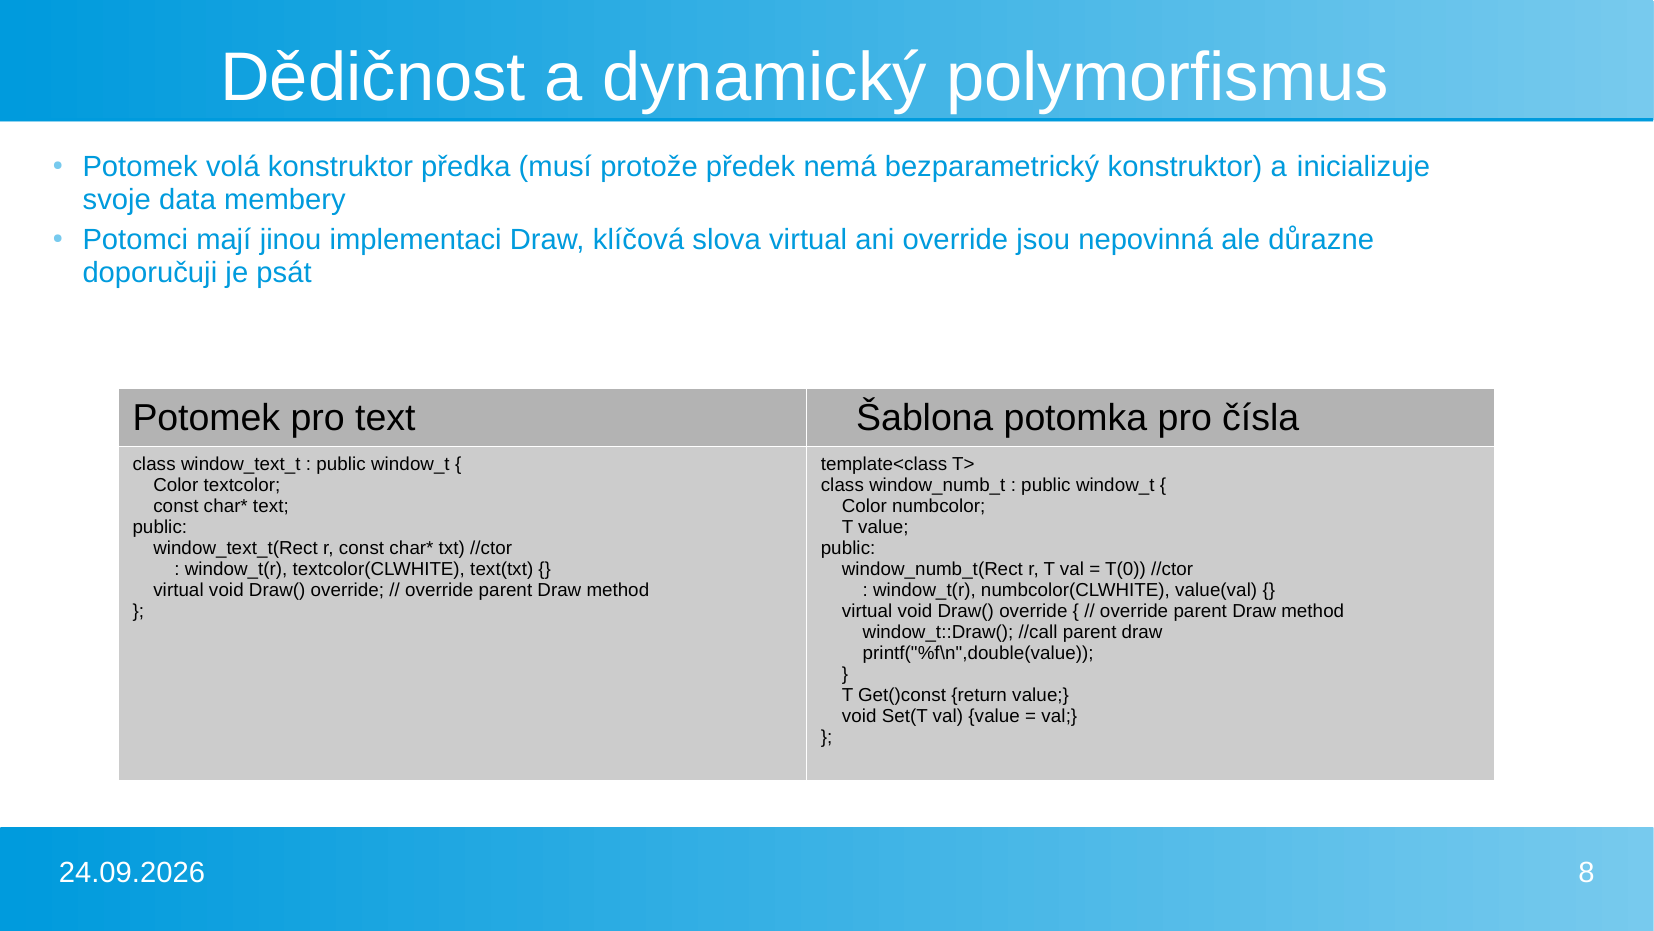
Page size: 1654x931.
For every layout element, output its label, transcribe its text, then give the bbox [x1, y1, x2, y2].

table_cell class window_text_t : public window_t { Color textcolor; const char* text; public: window_text_t(Rect r, const char* txt) //ctor : window_t(r), textcolor(CLWHITE), text(txt) {} virtual void Draw() override; // override parent Draw method }; [119, 447, 806, 780]
table_header Potomek pro text [119, 389, 806, 446]
table_header Šablona potomka pro čísla [807, 389, 1494, 446]
list Potomek volá konstruktor předka (musí protože předek nemá bezparametrický konstruktor) a inicializuje svoje data membery Potomci mají jinou implementaci Draw, klíčová slova virtual ani override jsou nepovinná ale důrazne doporučuji je psát [37, 150, 1498, 413]
title Dědičnost a dynamický polymorfismus [37, 37, 1573, 116]
table_cell template<class T> class window_numb_t : public window_t { Color numbcolor; T value; public: window_numb_t(Rect r, T val = T(0)) //ctor : window_t(r), numbcolor(CLWHITE), value(val) {} virtual void Draw() override { // override parent Draw method window_t::Draw(); //call parent draw printf("%f\n",double(value)); } T Get()const {return value;} void Set(T val) {value = val;} }; [807, 447, 1494, 780]
